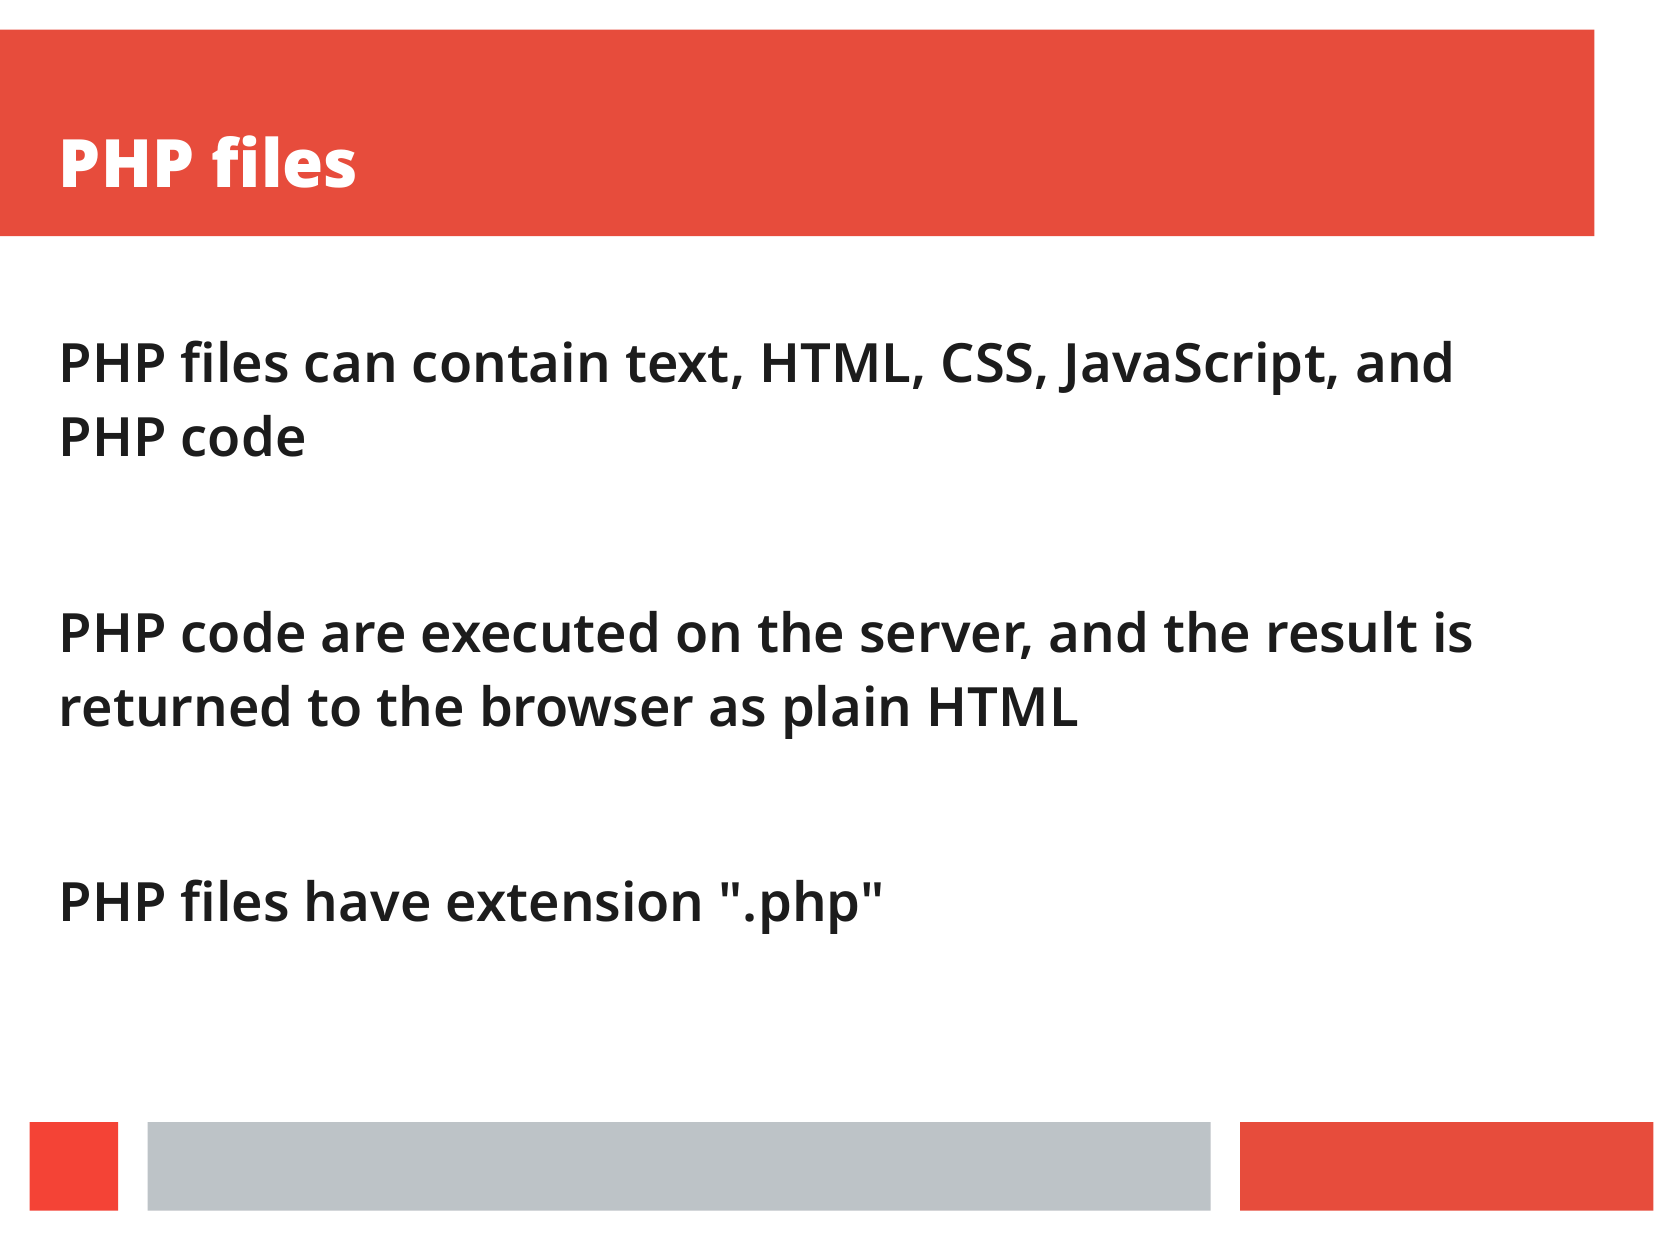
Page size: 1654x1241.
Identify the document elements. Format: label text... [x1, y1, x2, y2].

title PHP files [59, 59, 1595, 207]
list PHP files can contain text, HTML, CSS, JavaScript, and PHP code PHP code are executed on the server, and the result is returned to the browser as plain HTML PHP files have extension ".php" [59, 324, 1565, 1093]
